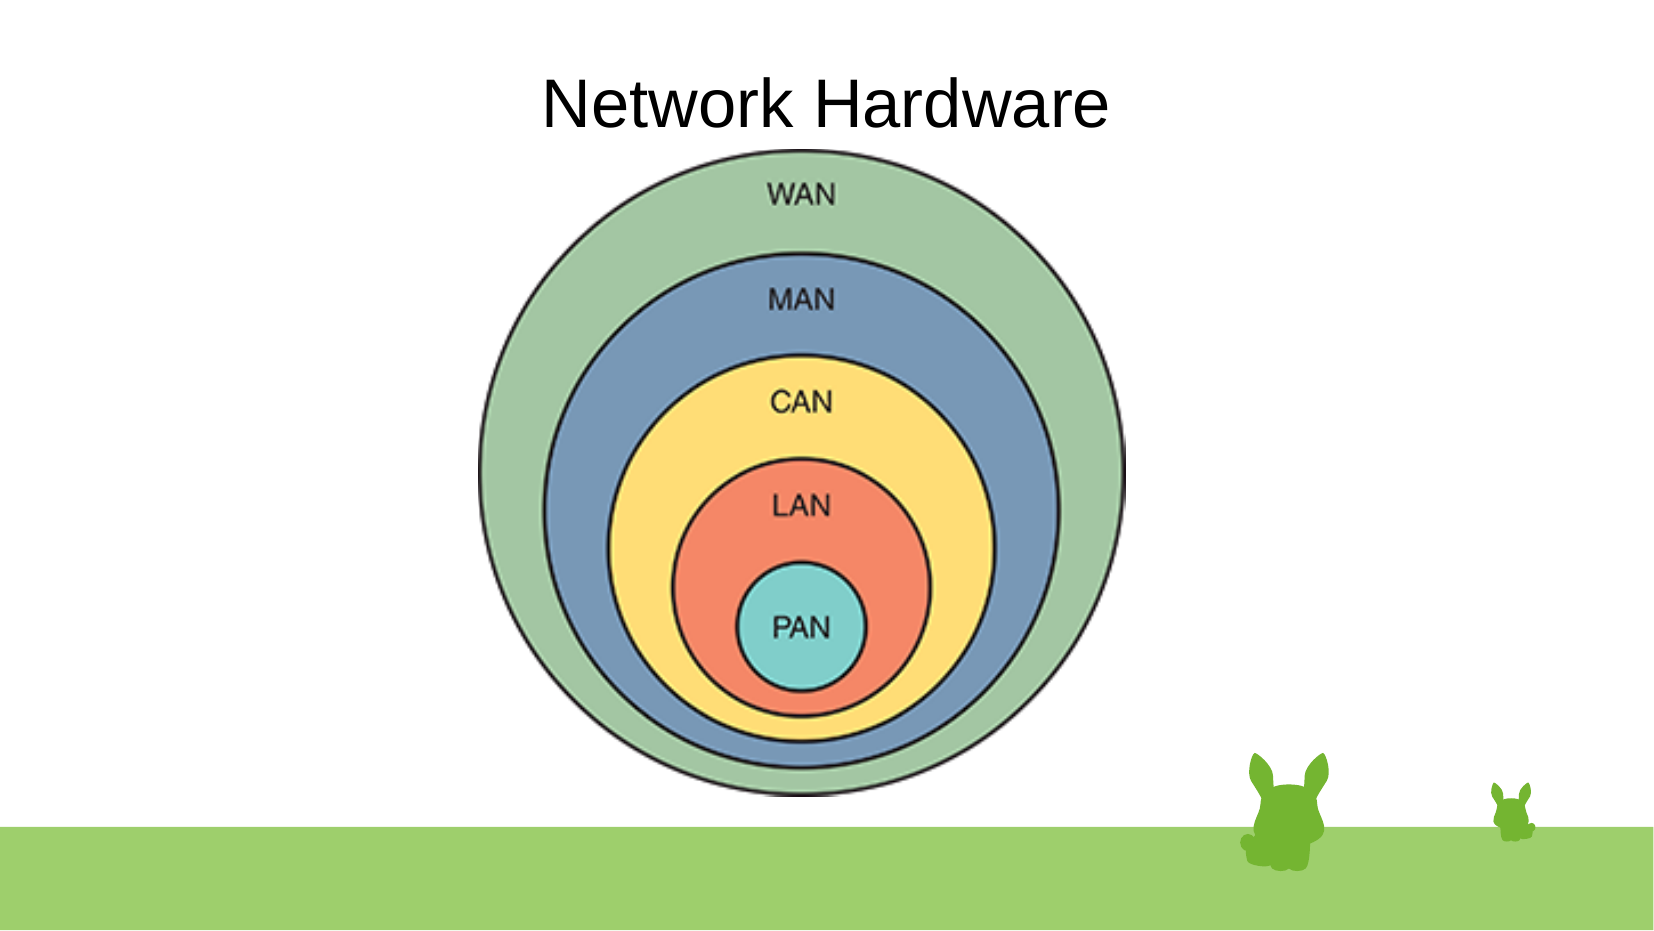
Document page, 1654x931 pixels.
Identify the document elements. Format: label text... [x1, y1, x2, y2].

picture [478, 149, 1126, 797]
title Network Hardware [88, 29, 1565, 178]
